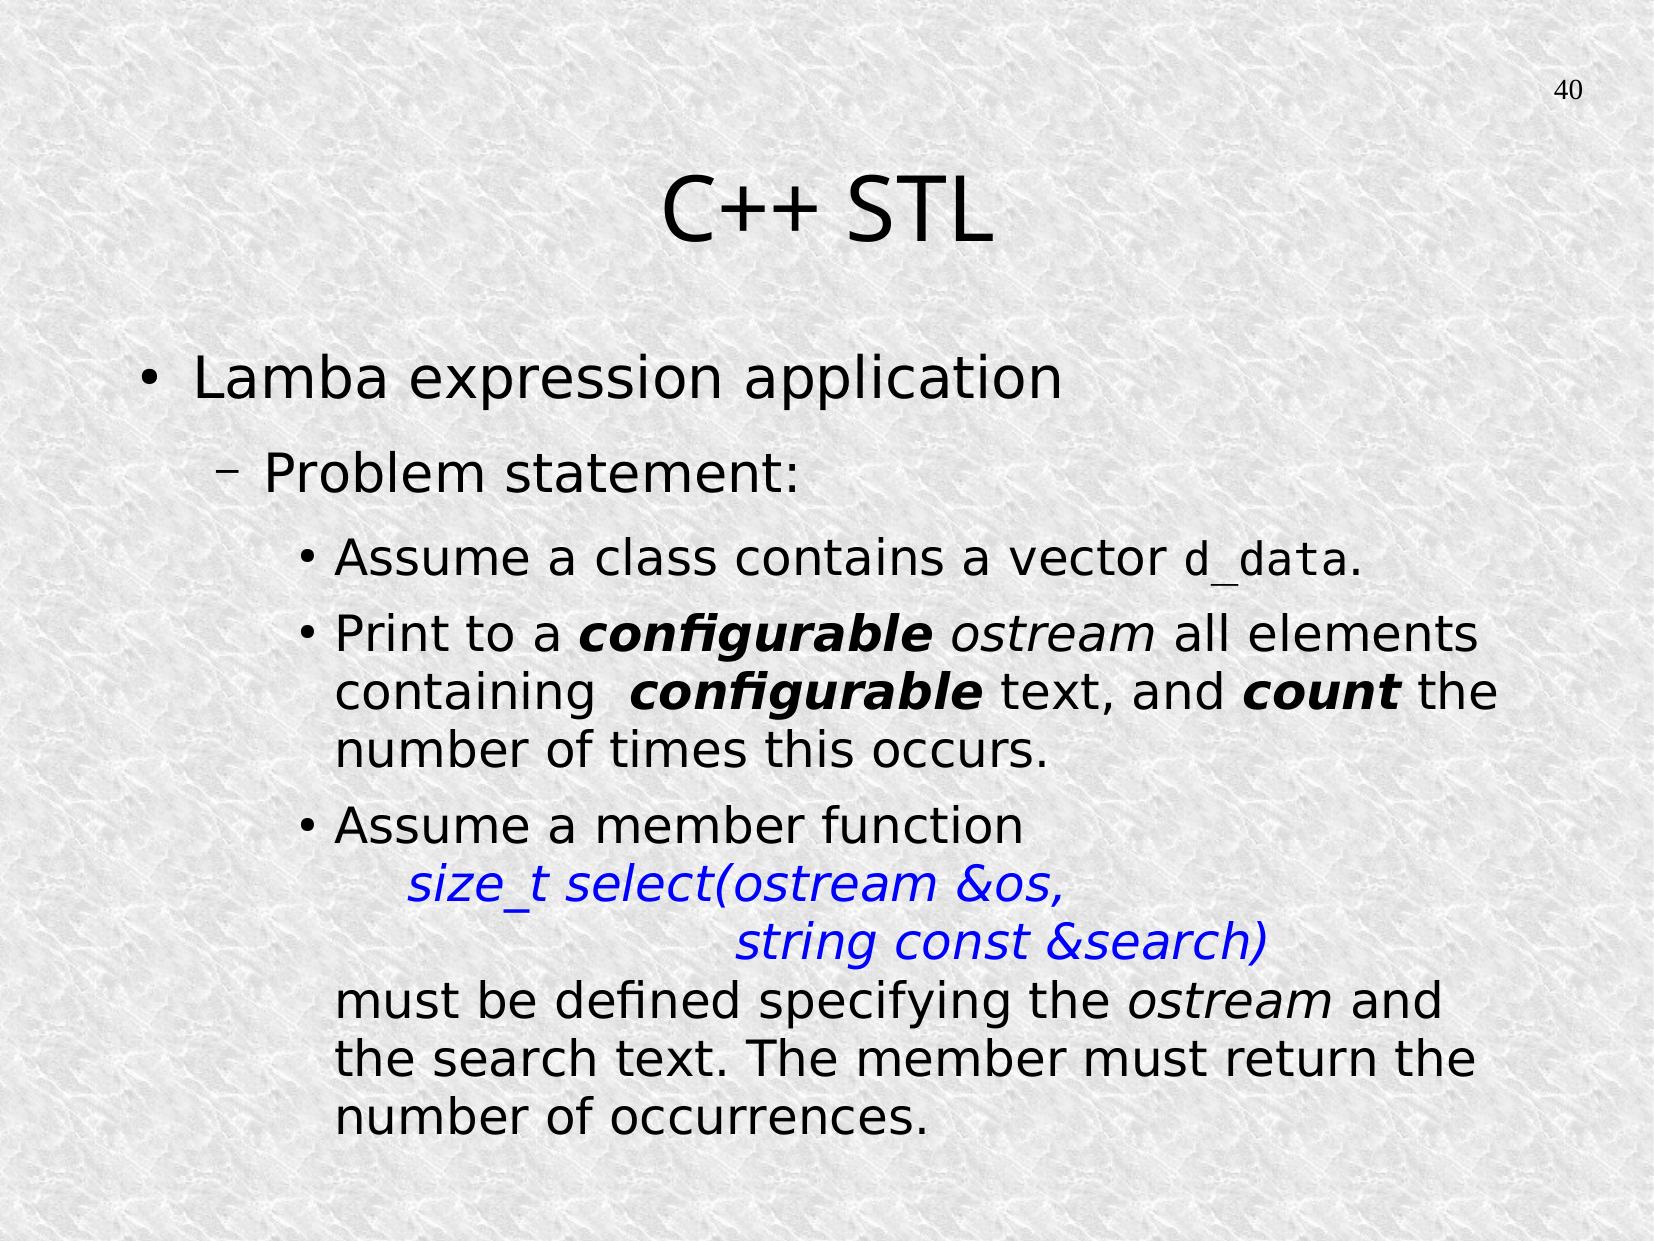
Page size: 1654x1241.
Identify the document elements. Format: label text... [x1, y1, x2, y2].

list Lamba expression application Problem statement: Assume a class contains a vector d_data. Print to a configurable ostream all elements containing configurable text, and count the number of times this occurs. Assume a member function size_t select(ostream &os, string const &search) must be defined specifying the ostream and the search text. The member must return the number of occurrences. [121, 344, 1534, 1147]
title C++ STL [121, 102, 1534, 311]
picture [0, 0, 1654, 1241]
